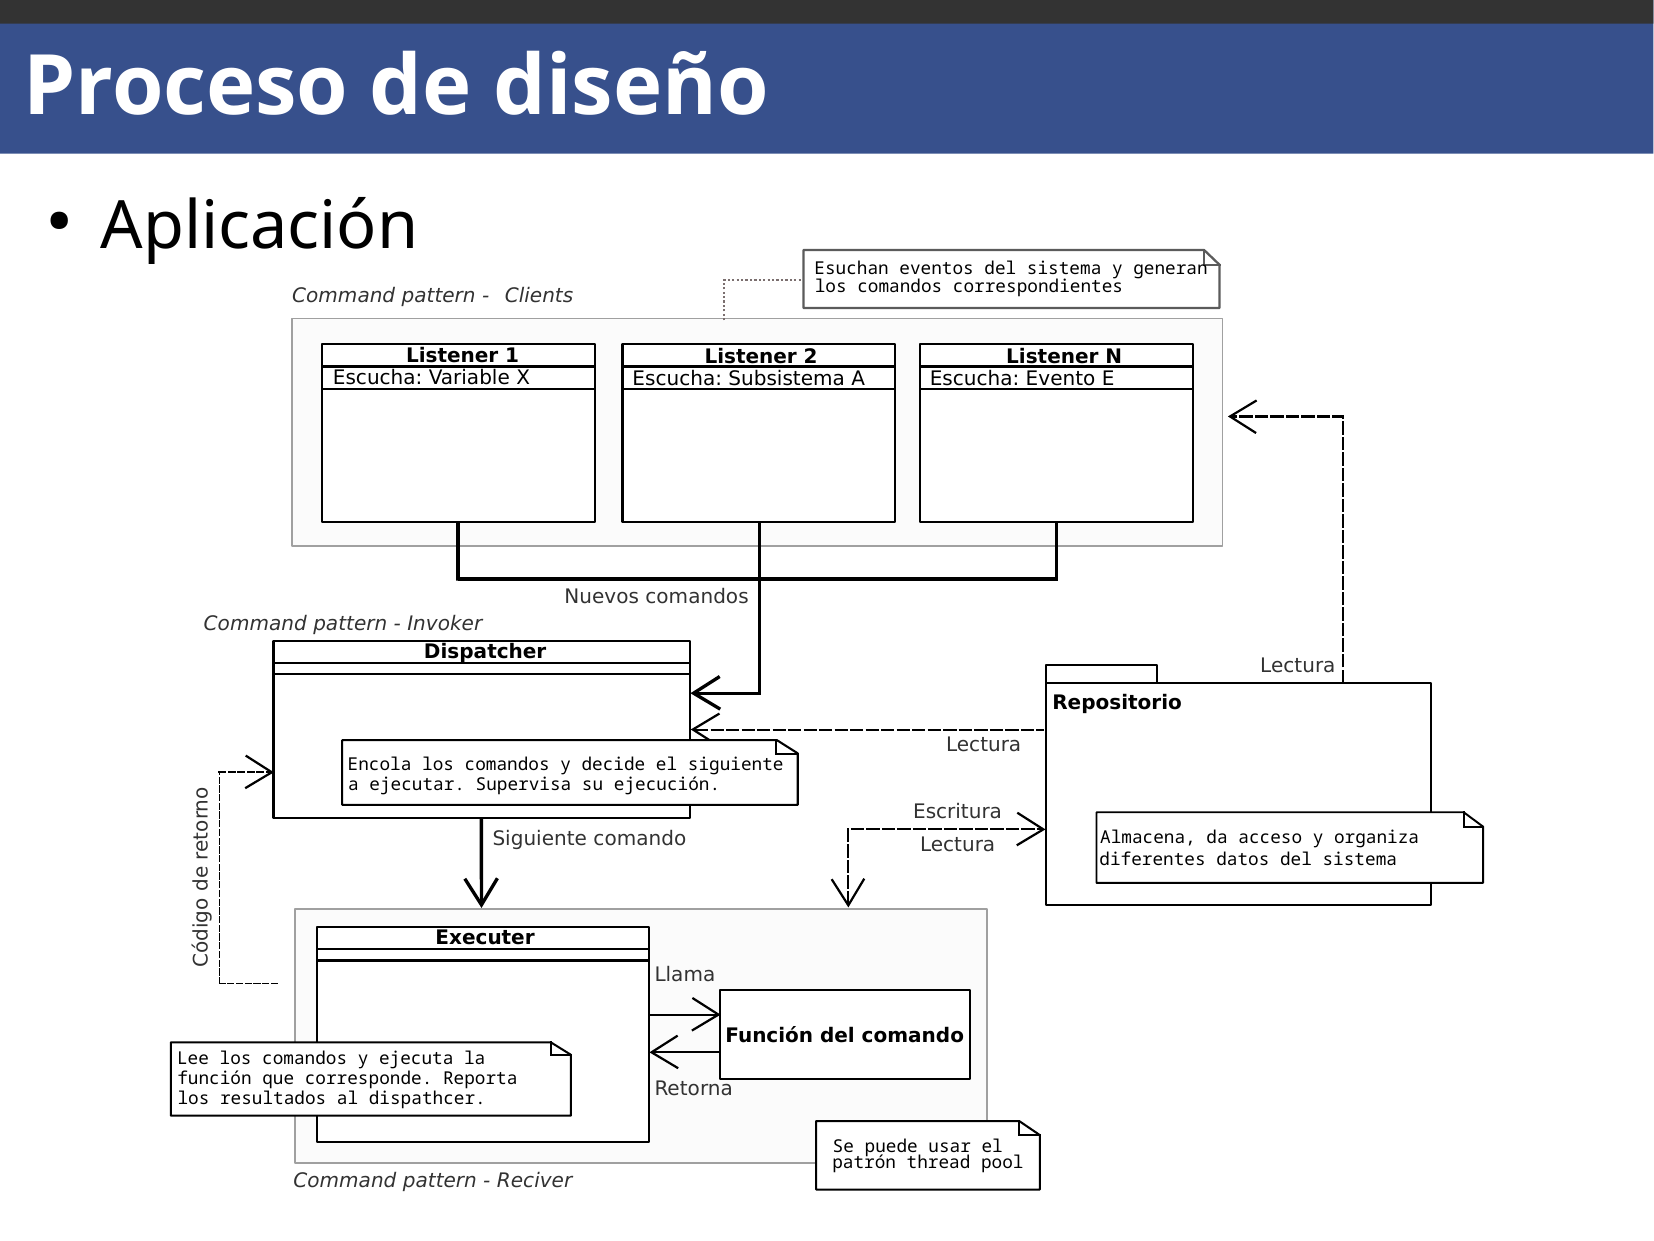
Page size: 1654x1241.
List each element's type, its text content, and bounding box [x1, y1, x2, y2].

picture [129, 208, 1525, 1233]
list Aplicación [29, 177, 1625, 1189]
title Proceso de diseño [23, 17, 1630, 148]
